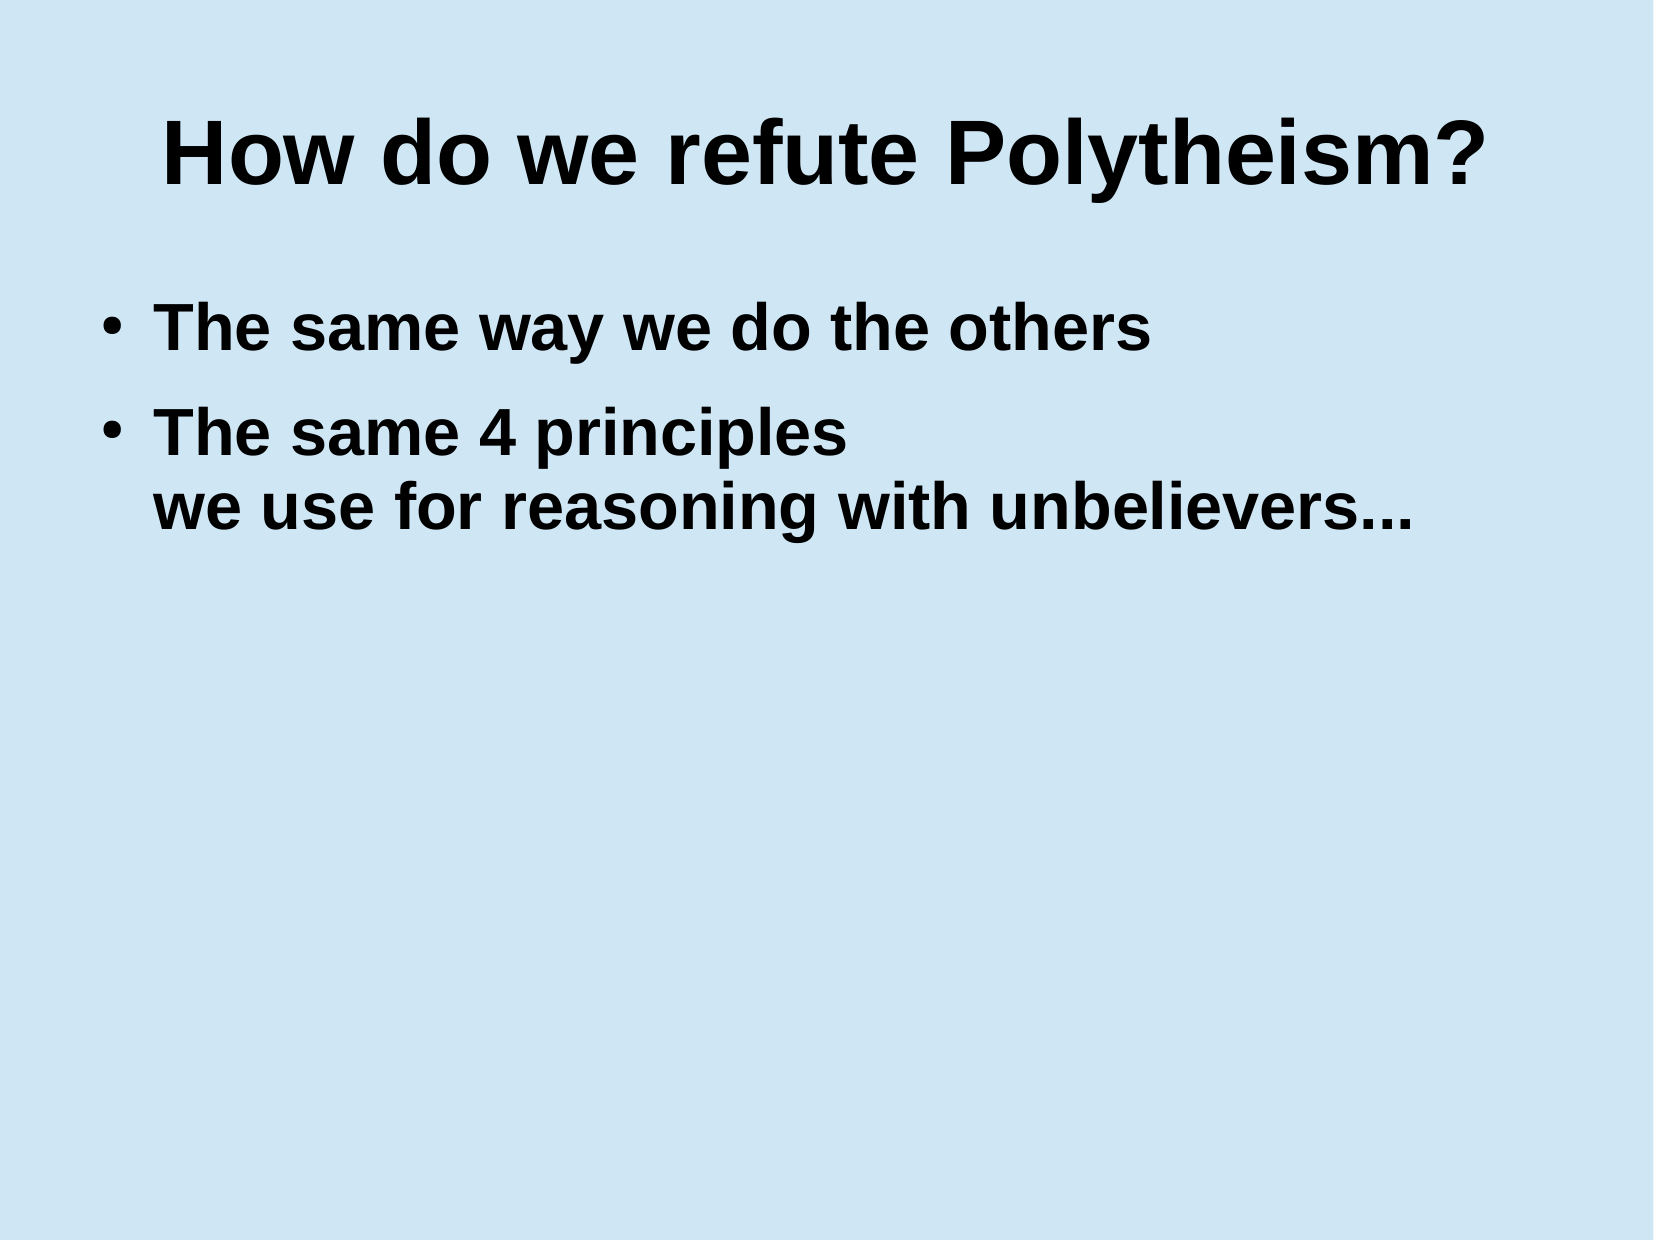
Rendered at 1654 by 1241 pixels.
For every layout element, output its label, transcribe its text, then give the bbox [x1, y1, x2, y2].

list The same way we do the others The same 4 principles we use for reasoning with unbelievers... [82, 290, 1571, 1109]
title How do we refute Polytheism? [82, 49, 1571, 257]
